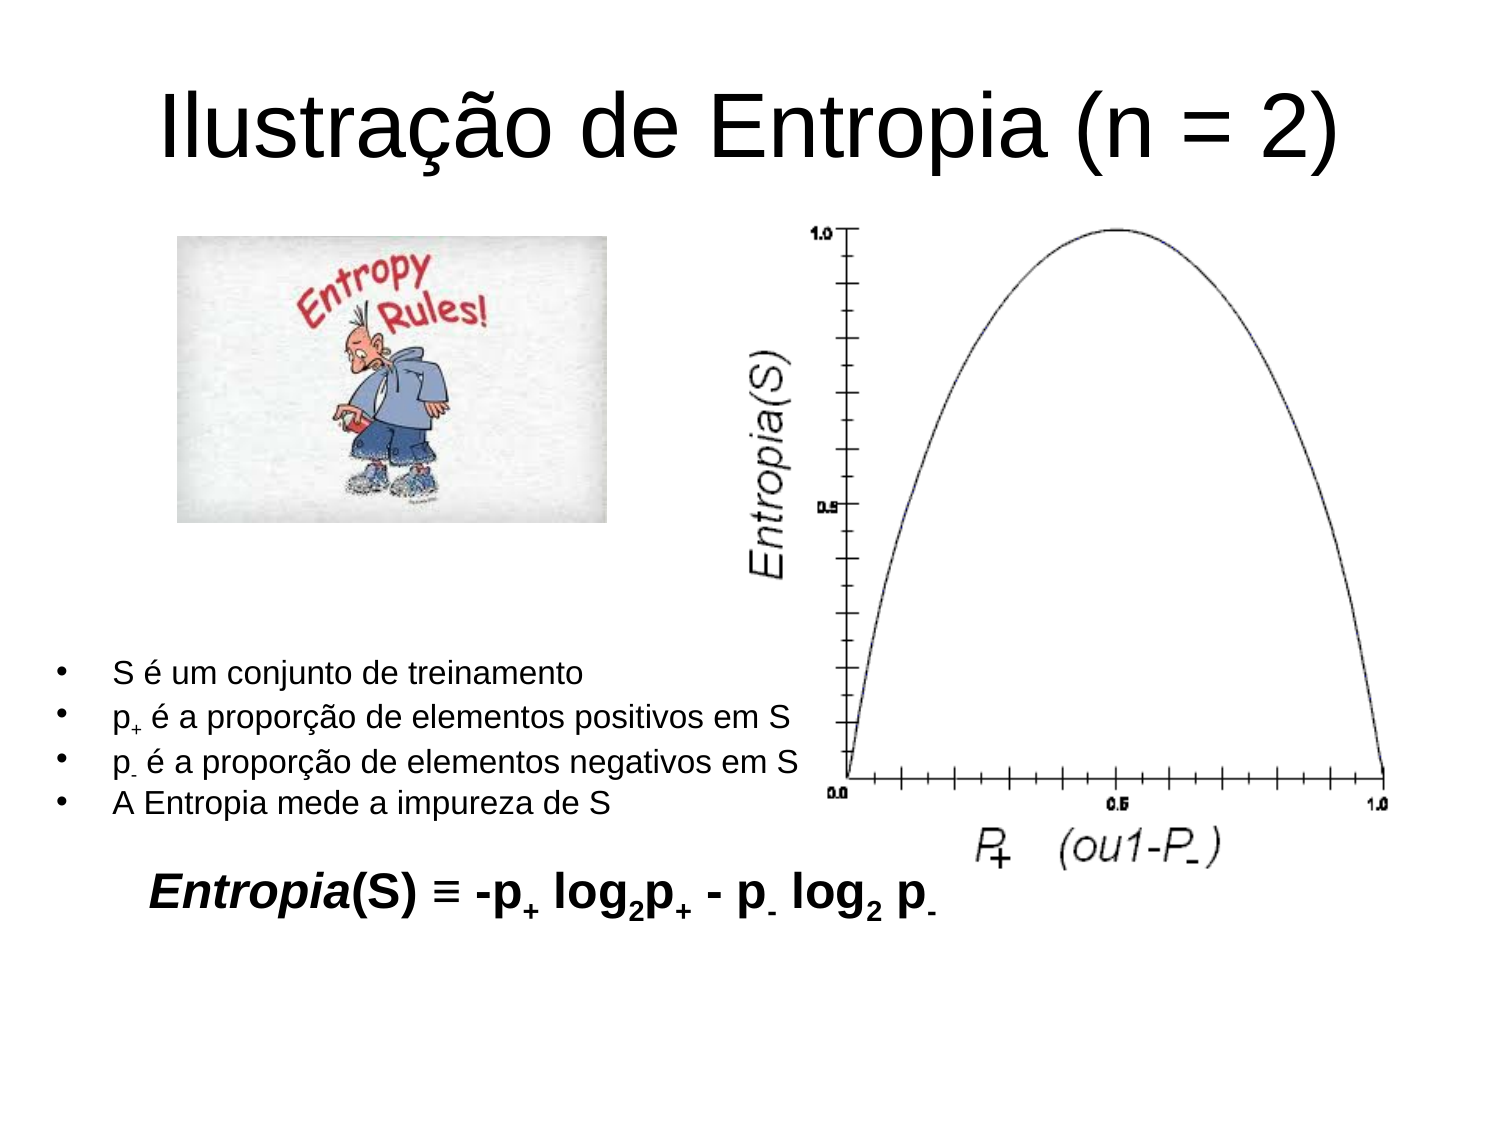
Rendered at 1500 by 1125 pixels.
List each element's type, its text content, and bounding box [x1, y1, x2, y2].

list S é um conjunto de treinamento p+ é a proporção de elementos positivos em S p- é a proporção de elementos negativos em S A Entropia mede a impureza de S Entropia(S) ≡ -p+ log2p+ - p- log2 p- [41, 651, 1075, 975]
title Ilustração de Entropia (n = 2) [75, 27, 1426, 215]
picture [738, 215, 1418, 886]
picture [177, 236, 607, 523]
